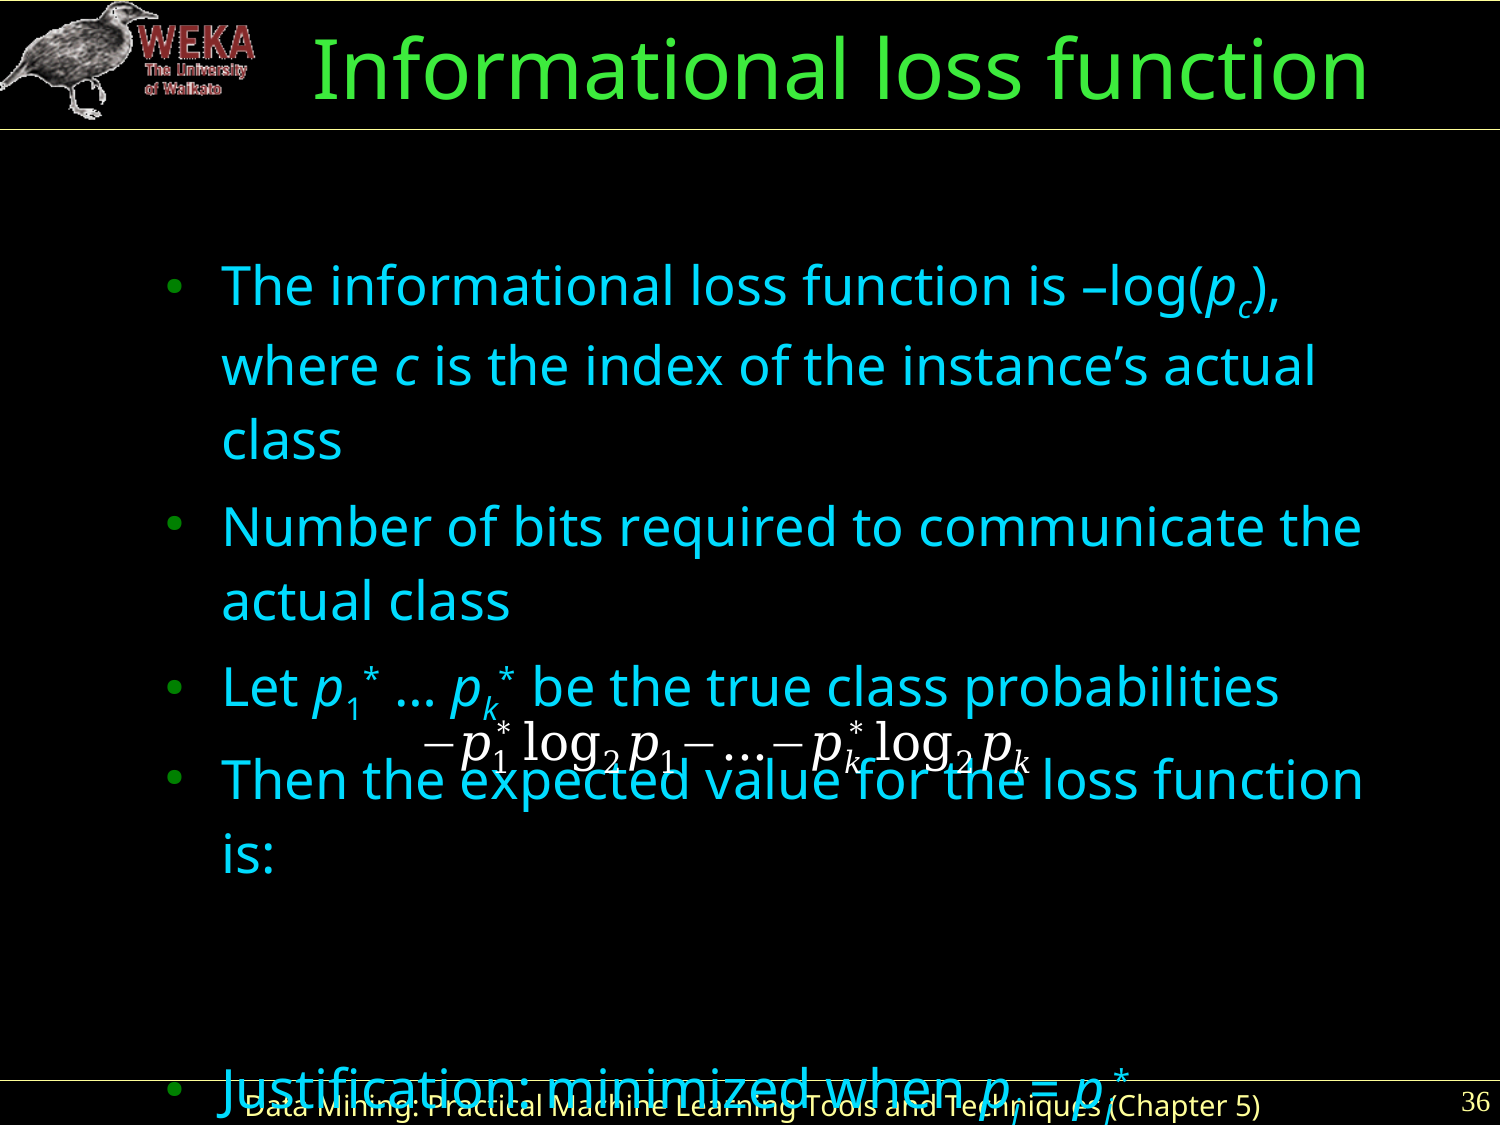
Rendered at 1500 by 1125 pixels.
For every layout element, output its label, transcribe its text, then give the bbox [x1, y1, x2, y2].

picture [0, 1, 266, 129]
chart [413, 708, 1036, 781]
title Informational loss function [297, 0, 1500, 148]
text_box The informational loss function is –log(pc), where c is the index of the instance’s actual class Number of bits required to communicate the actual class Let p1* … pk* be the true class probabilities Then the expected value for the loss function is: Justification: minimized when pj = pj* Difficulty: zero-frequency problem [149, 239, 1388, 952]
